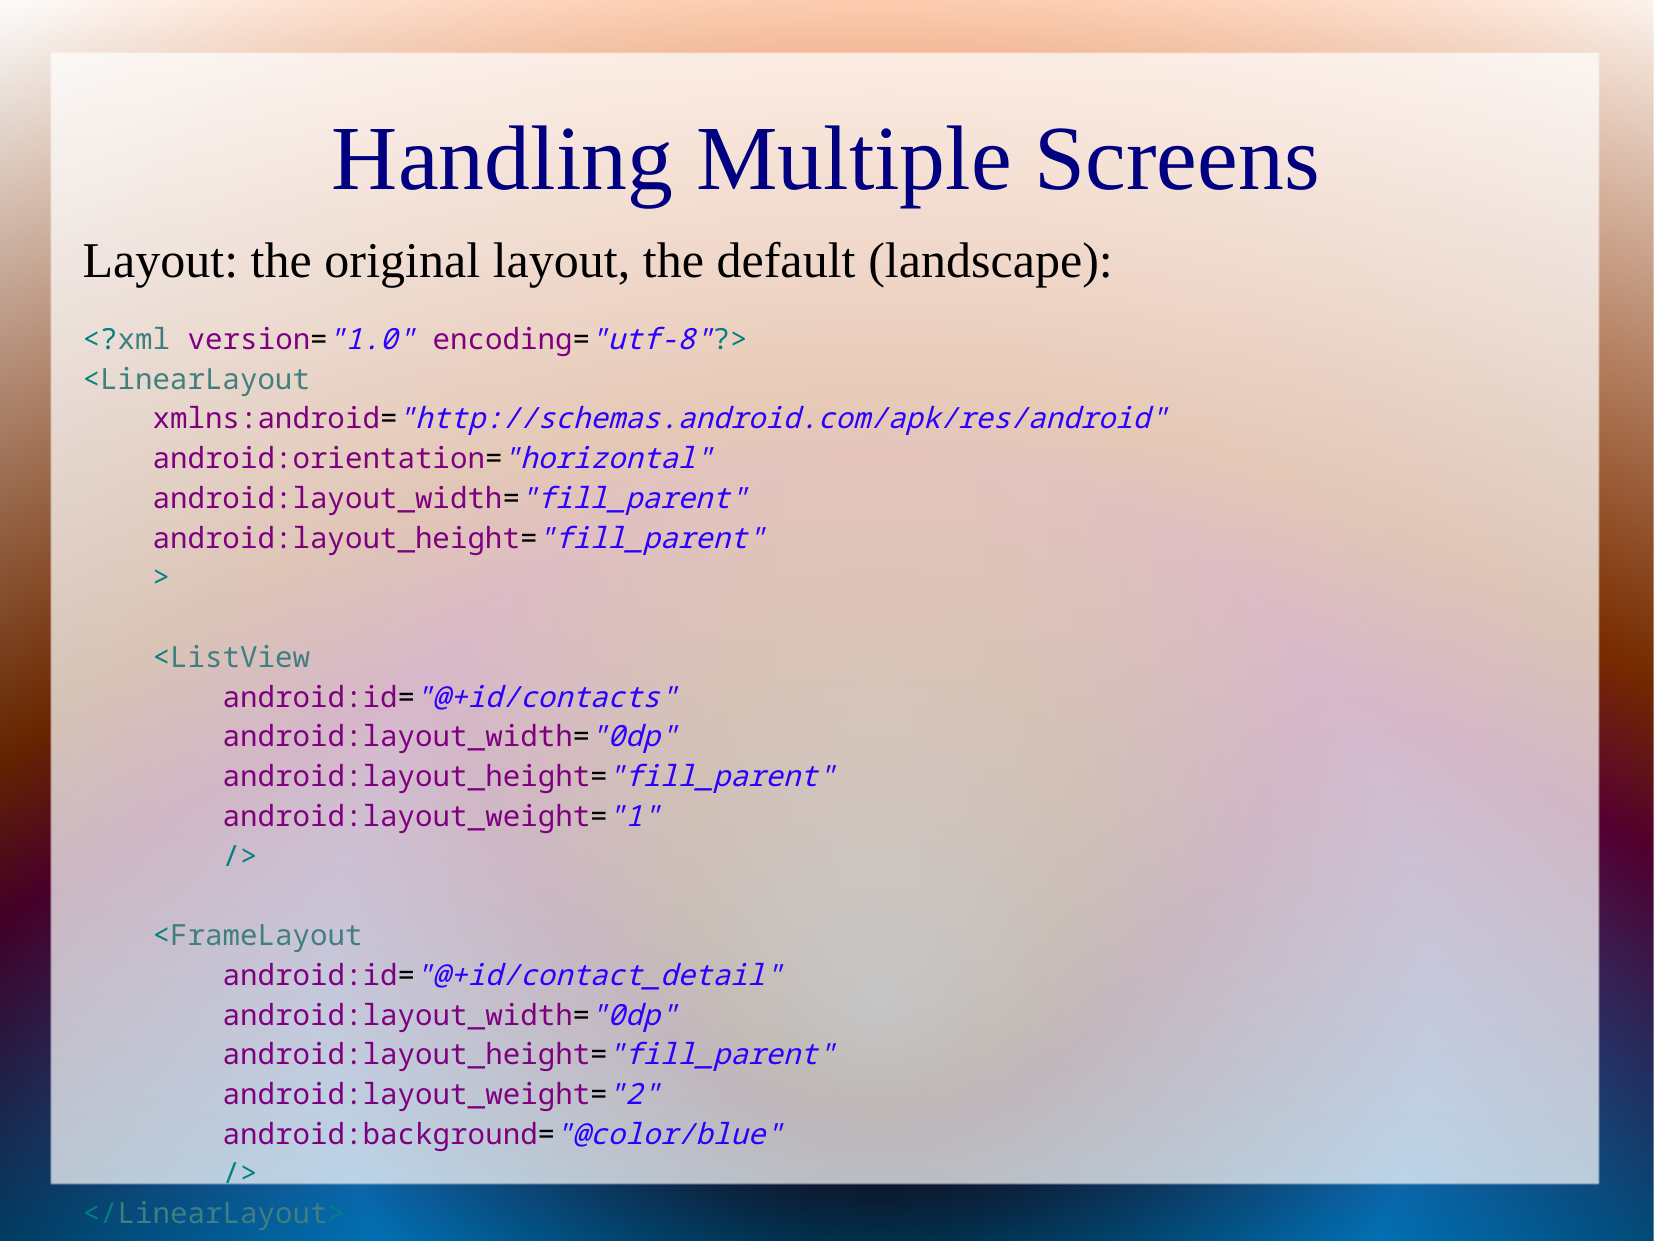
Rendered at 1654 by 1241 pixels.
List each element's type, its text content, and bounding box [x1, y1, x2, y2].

title Handling Multiple Screens [82, 55, 1571, 233]
list Layout: the original layout, the default (landscape): <?xml version="1.0" encoding="utf-8"?> <LinearLayout xmlns:android="http://schemas.android.com/apk/res/android" android:orientation="horizontal" android:layout_width="fill_parent" android:layout_height="fill_parent" > <ListView android:id="@+id/contacts" android:layout_width="0dp" android:layout_height="fill_parent" android:layout_weight="1" /> <FrameLayout android:id="@+id/contact_detail" android:layout_width="0dp" android:layout_height="fill_parent" android:layout_weight="2" android:background="@color/blue" /> </LinearLayout> [82, 233, 1571, 1158]
picture [0, 0, 1654, 1241]
